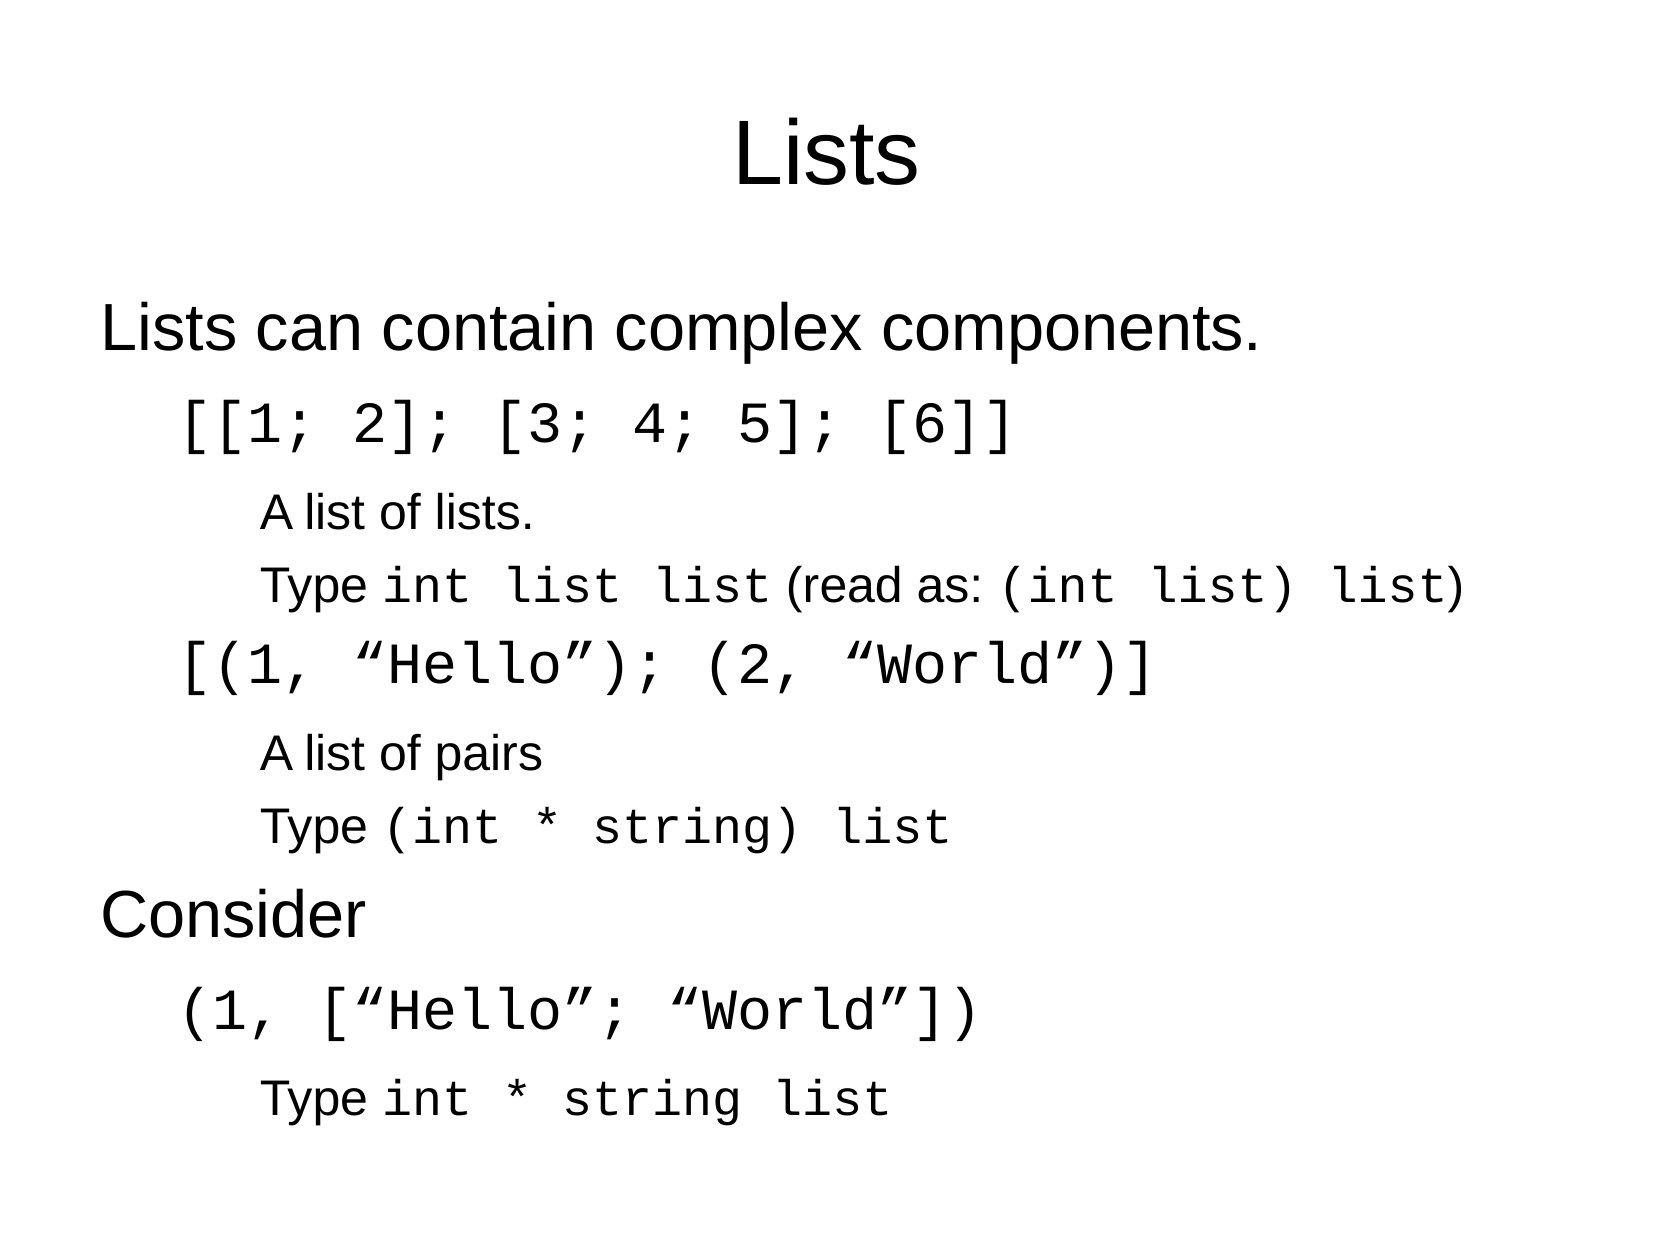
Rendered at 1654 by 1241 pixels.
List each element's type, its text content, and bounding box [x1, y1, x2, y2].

list Lists can contain complex components. [[1; 2]; [3; 4; 5]; [6]] A list of lists. Type int list list (read as: (int list) list) [(1, “Hello”); (2, “World”)] A list of pairs Type (int * string) list Consider (1, [“Hello”; “World”]) Type int * string list [82, 290, 1571, 1115]
title Lists [82, 56, 1571, 250]
